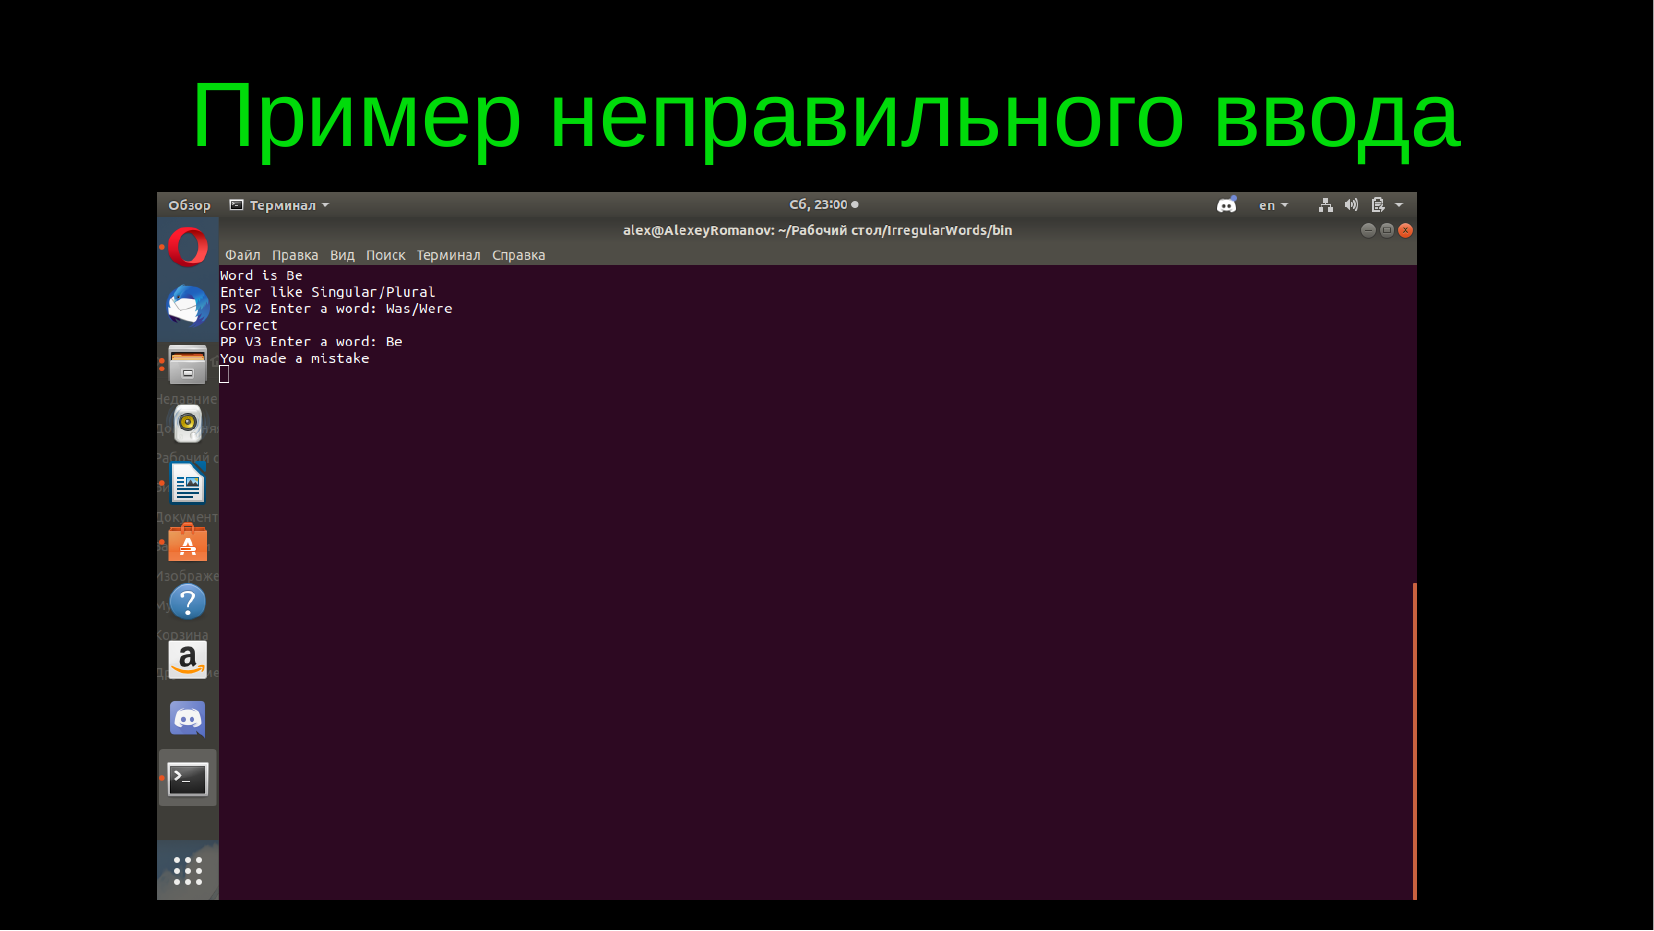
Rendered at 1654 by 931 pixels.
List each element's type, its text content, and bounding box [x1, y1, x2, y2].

picture [157, 192, 1417, 901]
title Пример неправильного ввода [82, 37, 1571, 193]
